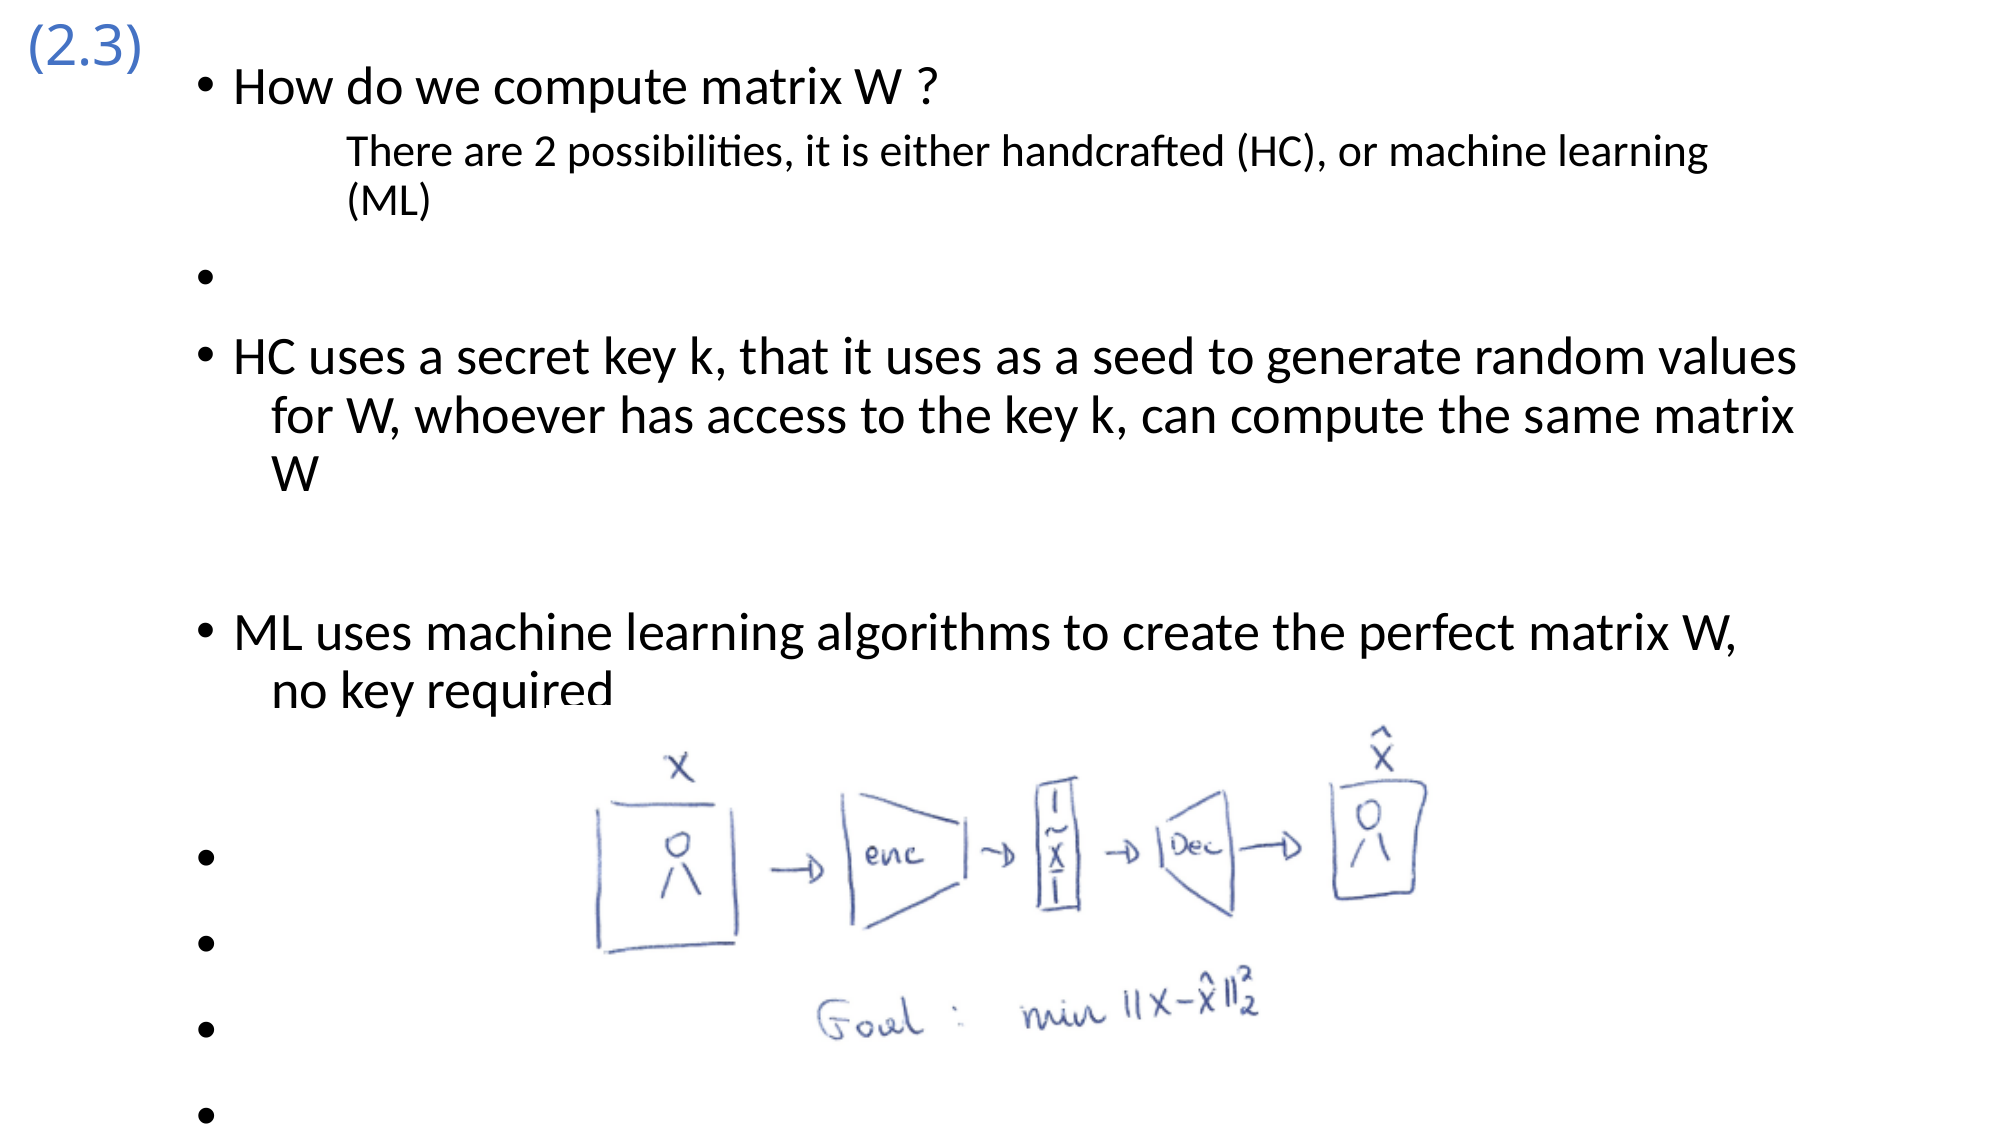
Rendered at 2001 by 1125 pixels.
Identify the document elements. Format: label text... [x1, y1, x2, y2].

title (2.3) [13, 9, 160, 92]
picture [546, 705, 1454, 1056]
list How do we compute matrix W ? There are 2 possibilities, it is either handcrafted (HC), or machine learning (ML) HC uses a secret key k, that it uses as a seed to generate random values for W, whoever has access to the key k, can compute the same matrix W ML uses machine learning algorithms to create the perfect matrix W, no key required [181, 50, 1819, 767]
